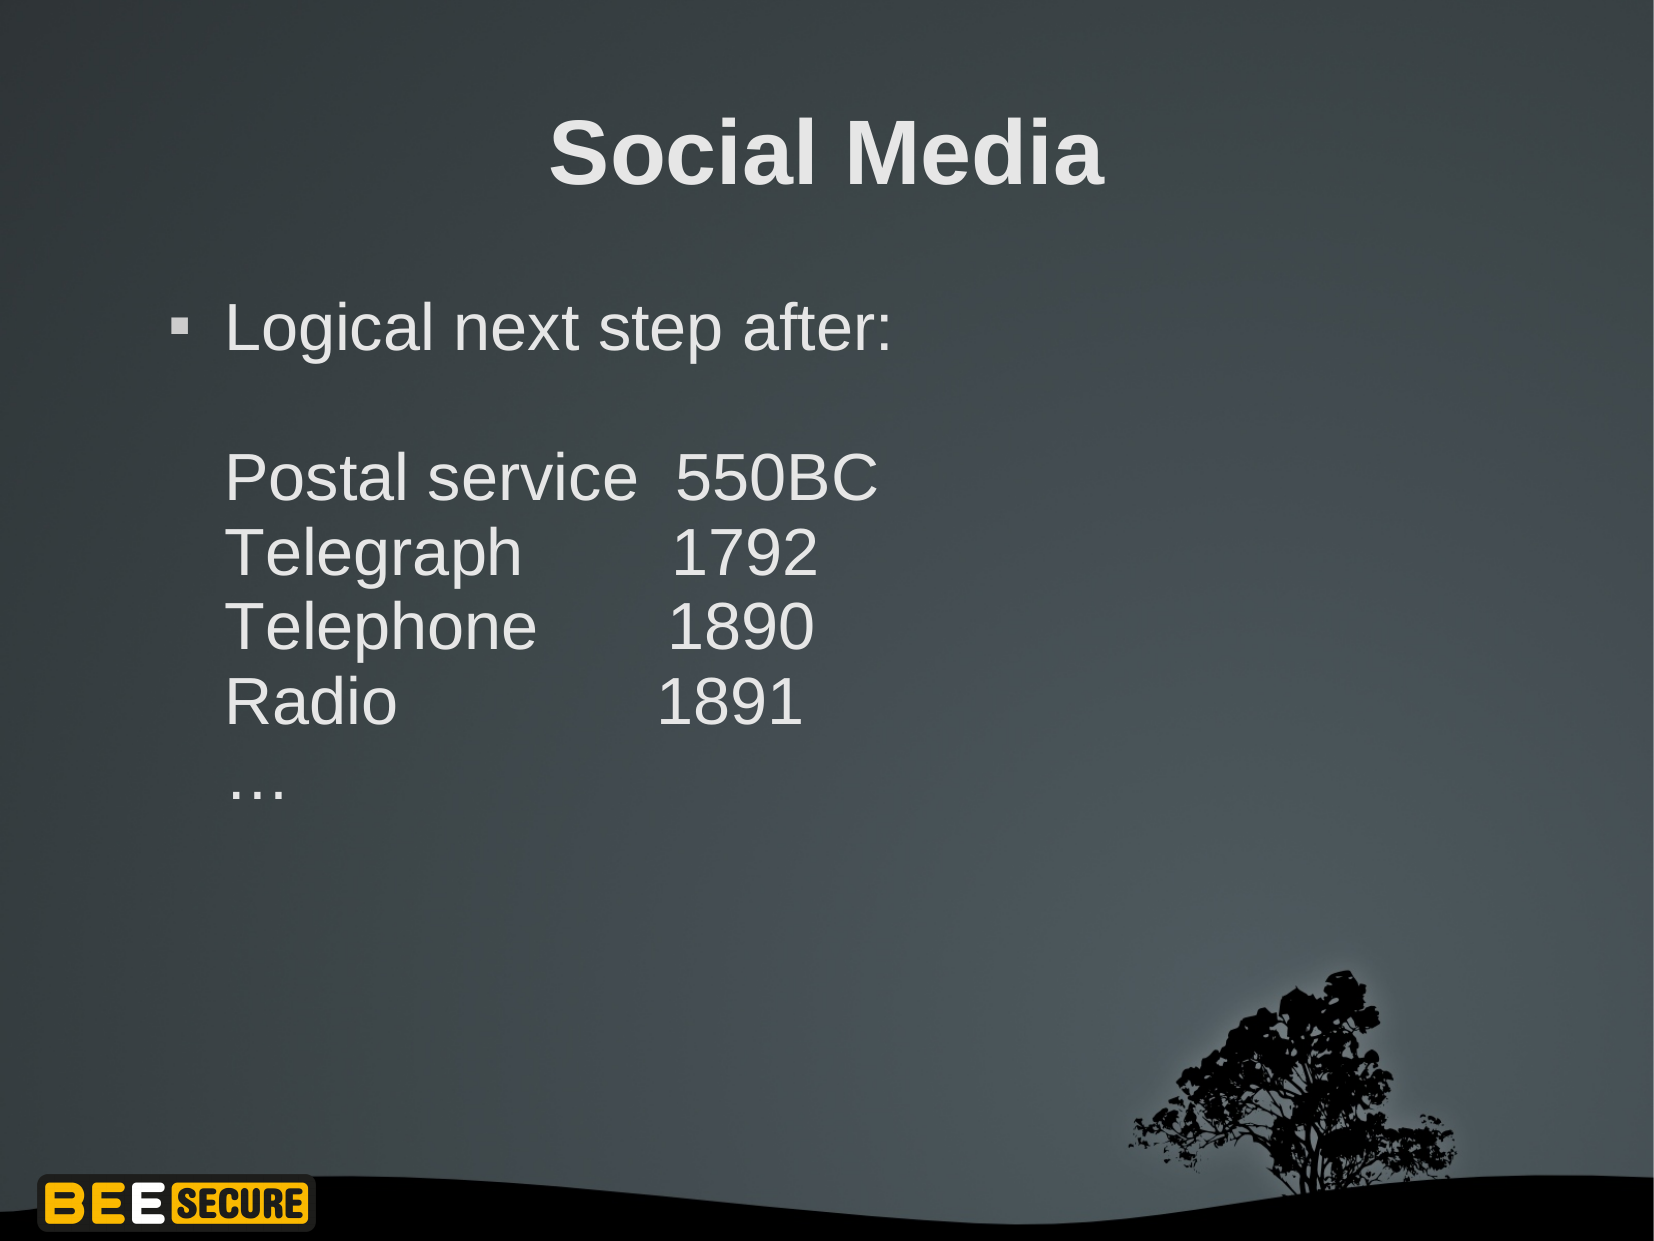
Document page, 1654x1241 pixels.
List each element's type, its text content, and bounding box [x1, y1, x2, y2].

picture [0, 0, 1654, 1241]
list Logical next step after: Postal service 550BC Telegraph 1792 Telephone 1890 Radio 1891 … [82, 290, 1571, 1109]
title Social Media [82, 49, 1571, 257]
